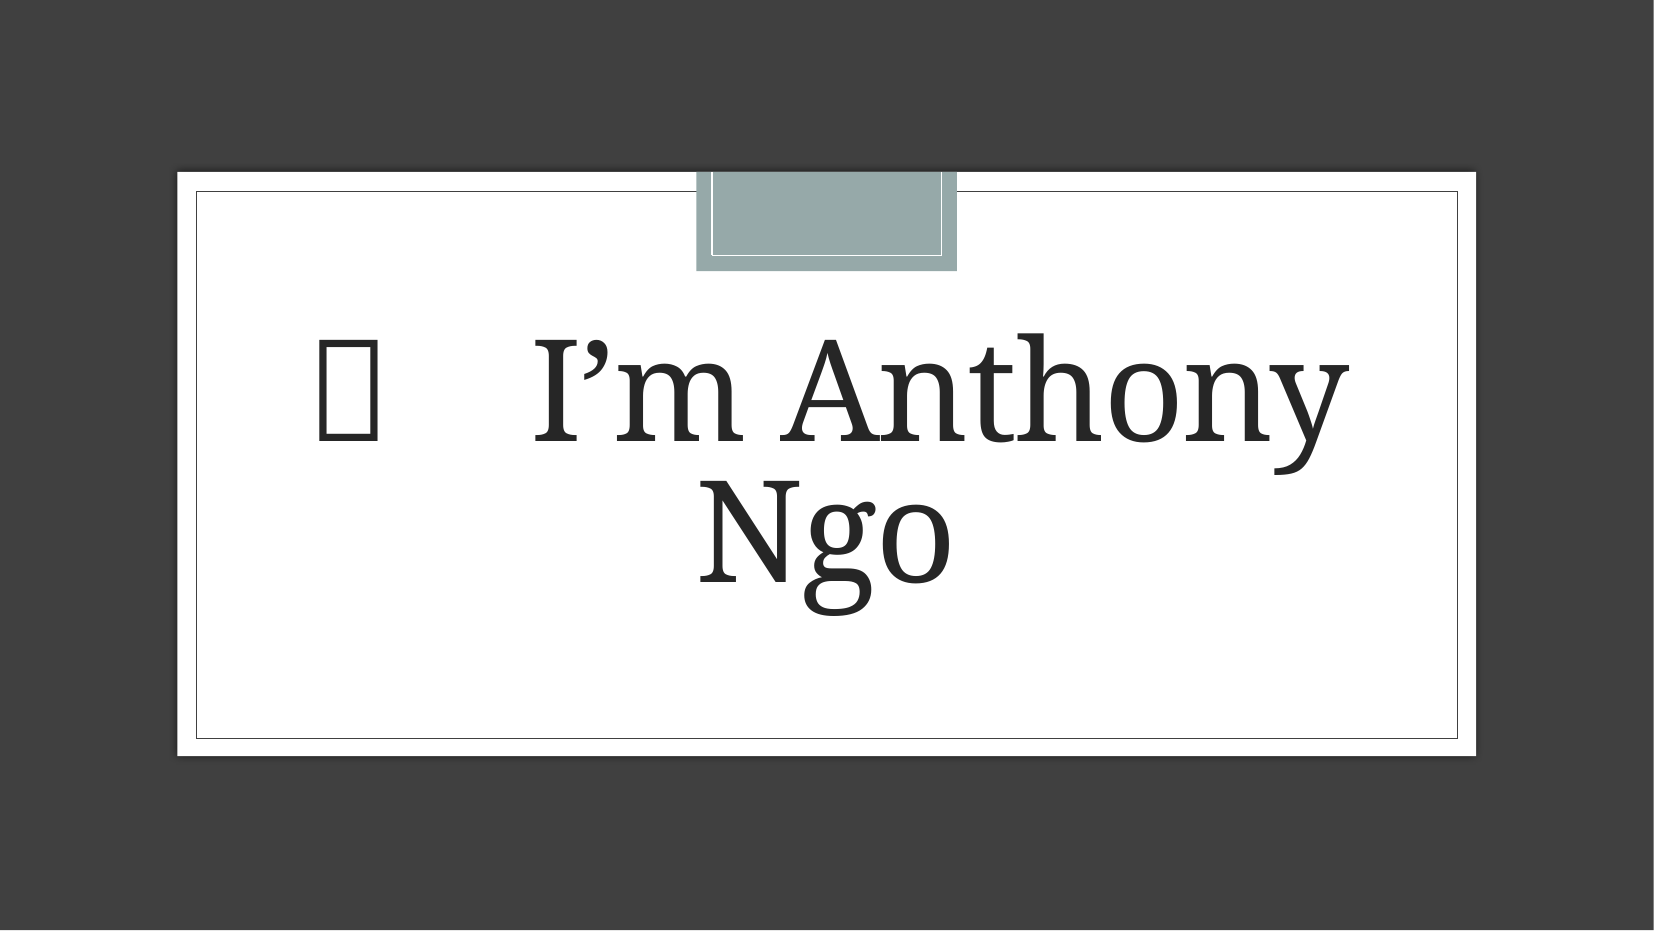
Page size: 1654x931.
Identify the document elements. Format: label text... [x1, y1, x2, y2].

title 👋 I’m Anthony Ngo [220, 304, 1433, 636]
